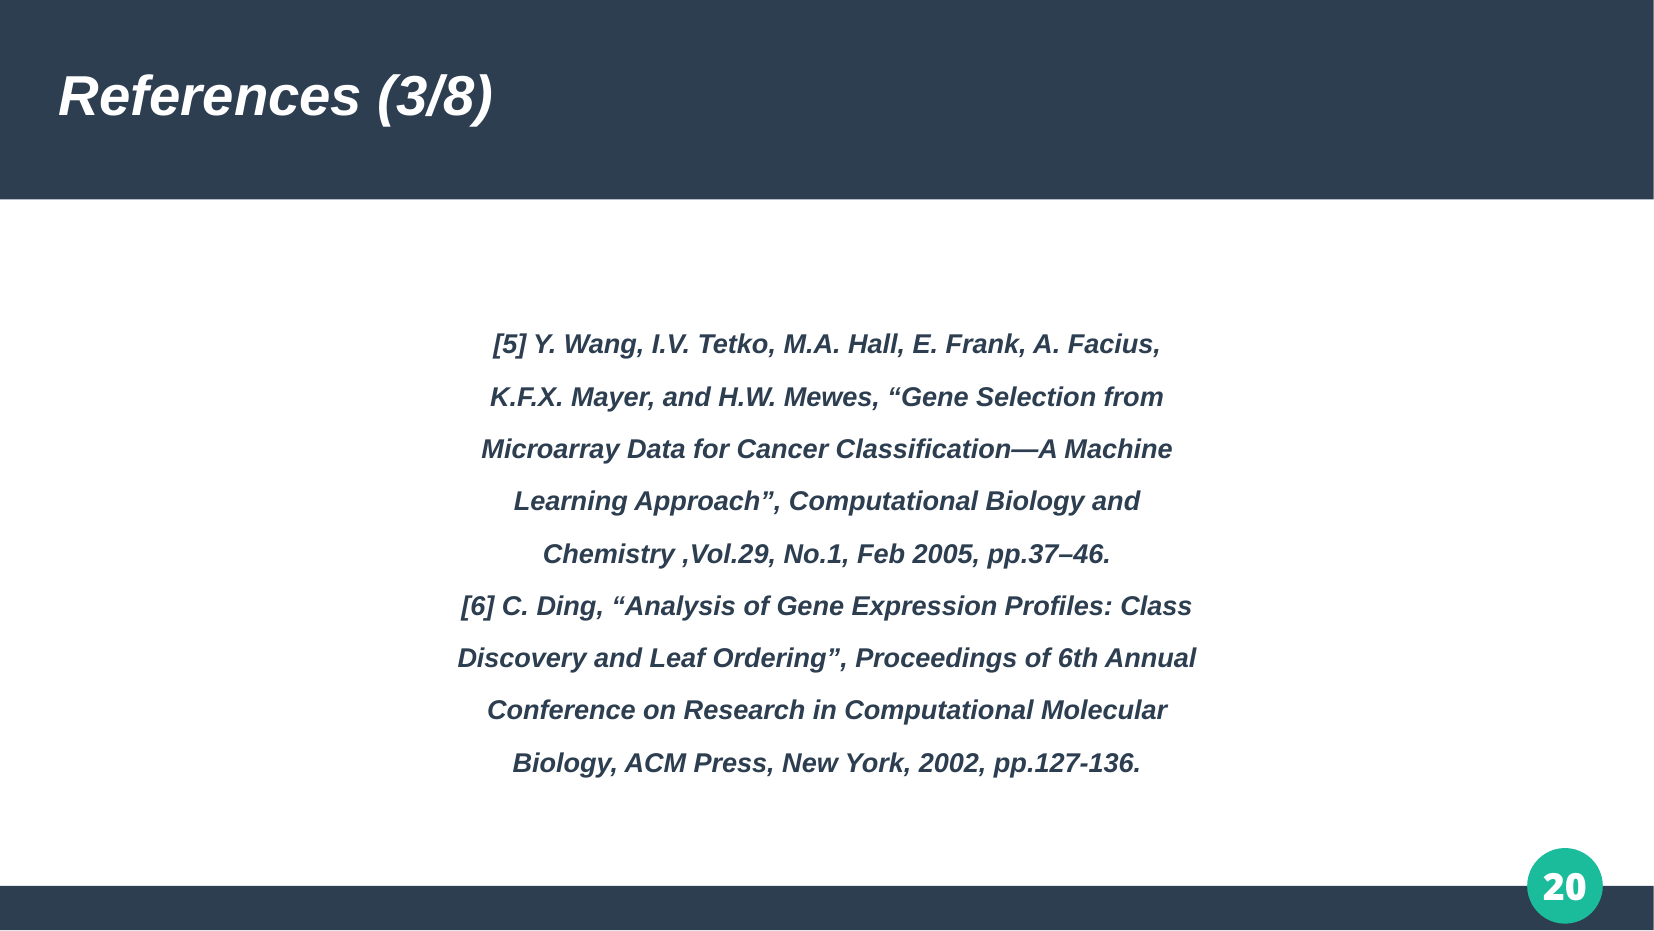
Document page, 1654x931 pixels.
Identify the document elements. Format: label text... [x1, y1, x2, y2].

title References (3/8) [59, 37, 1595, 156]
list [5] Y. Wang, I.V. Tetko, M.A. Hall, E. Frank, A. Facius, K.F.X. Mayer, and H.W. Mewes, “Gene Selection from Microarray Data for Cancer Classification—A Machine Learning Approach”, Computational Biology and Chemistry ,Vol.29, No.1, Feb 2005, pp.37–46. [6] C. Ding, “Analysis of Gene Expression Profiles: Class Discovery and Leaf Ordering”, Proceedings of 6th Annual Conference on Research in Computational Molecular Biology, ACM Press, New York, 2002, pp.127-136. [59, 243, 1595, 864]
